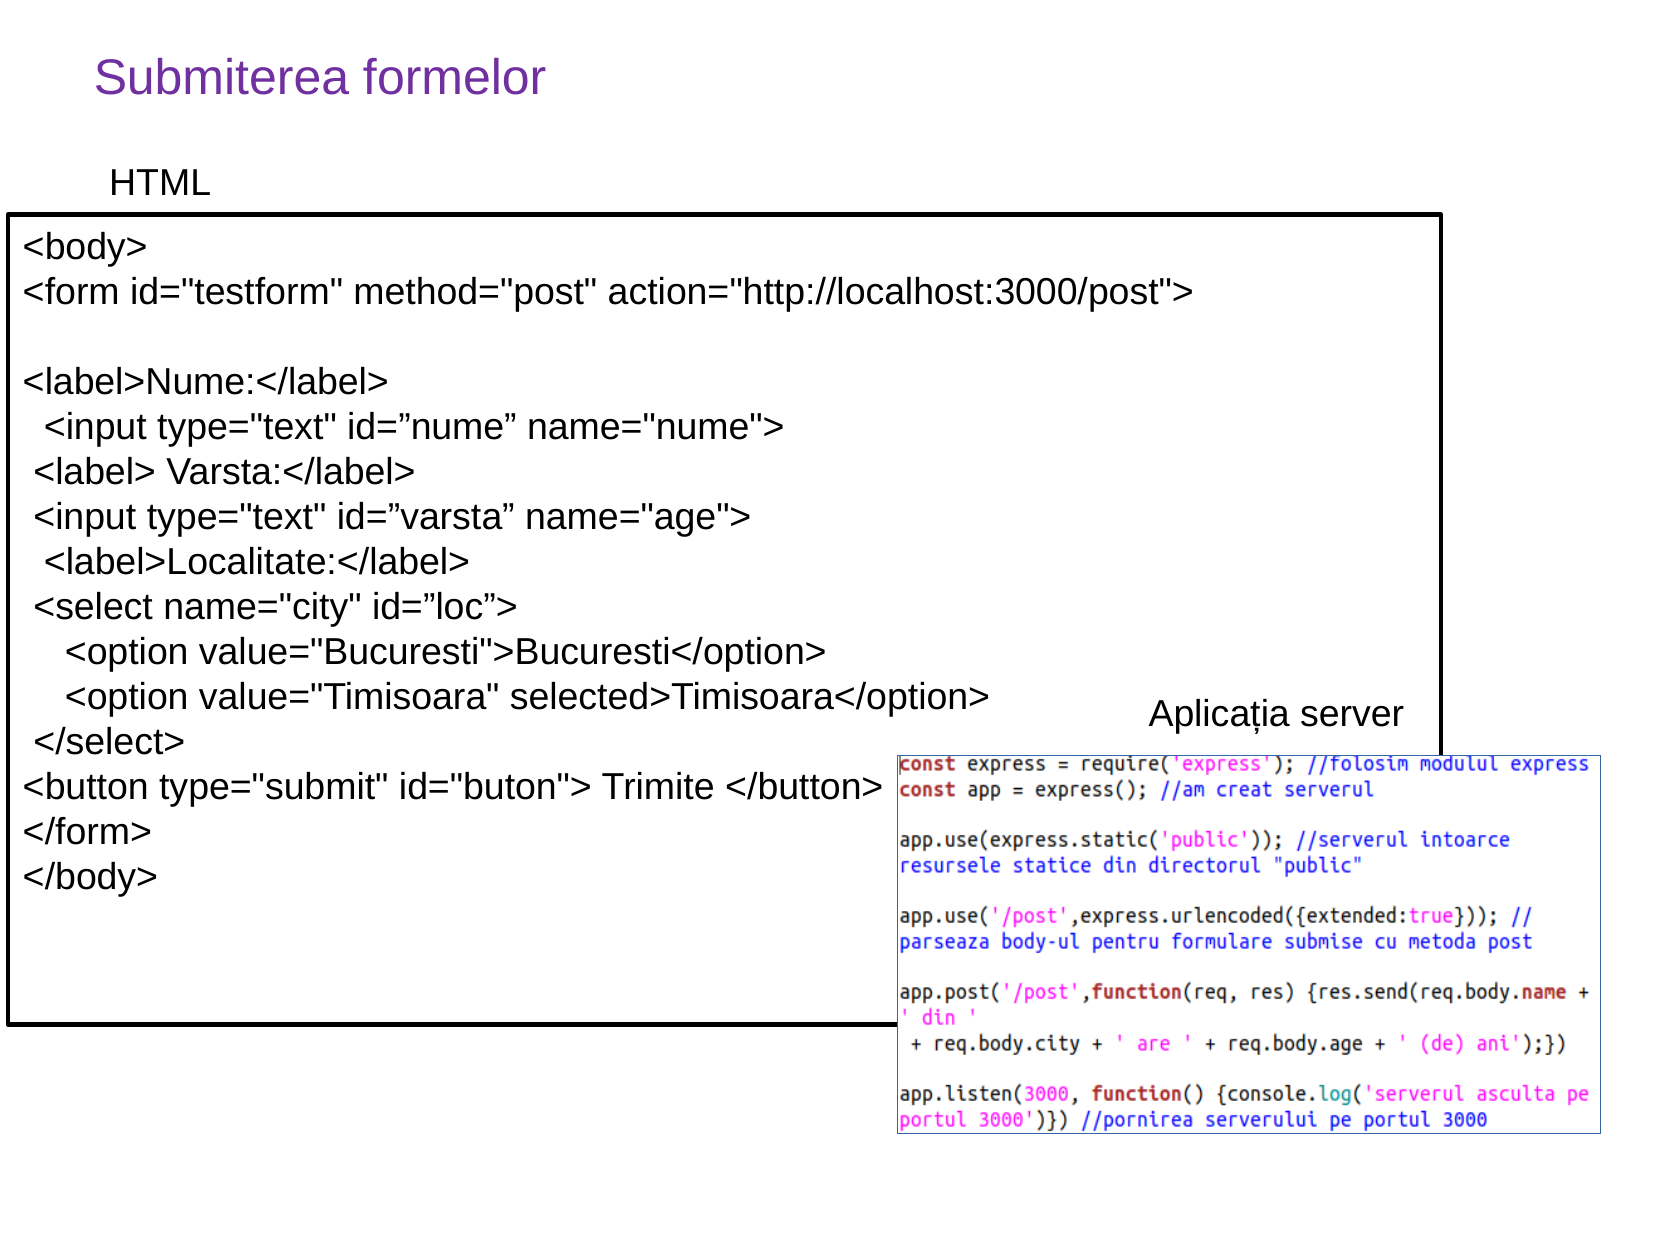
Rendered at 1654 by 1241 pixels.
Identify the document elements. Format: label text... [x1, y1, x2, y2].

text_box HTML [94, 153, 227, 211]
text_box Submiterea formelor [32, 37, 616, 120]
picture [897, 755, 1601, 1134]
text_box Aplicația server [1133, 685, 1420, 742]
text_box <body> <form id="testform" method="post" action="http://localhost:3000/post"> <label>Nume:</label> <input type="text" id=”nume” name="nume"> <label> Varsta:</label> <input type="text" id=”varsta” name="age"> <label>Localitate:</label> <select name="city" id=”loc”> <option value="Bucuresti">Bucuresti</option> <option value="Timisoara" selected>Timisoara</option> </select> <button type="submit" id="buton"> Trimite </button> </form> </body> [7, 214, 1441, 1025]
